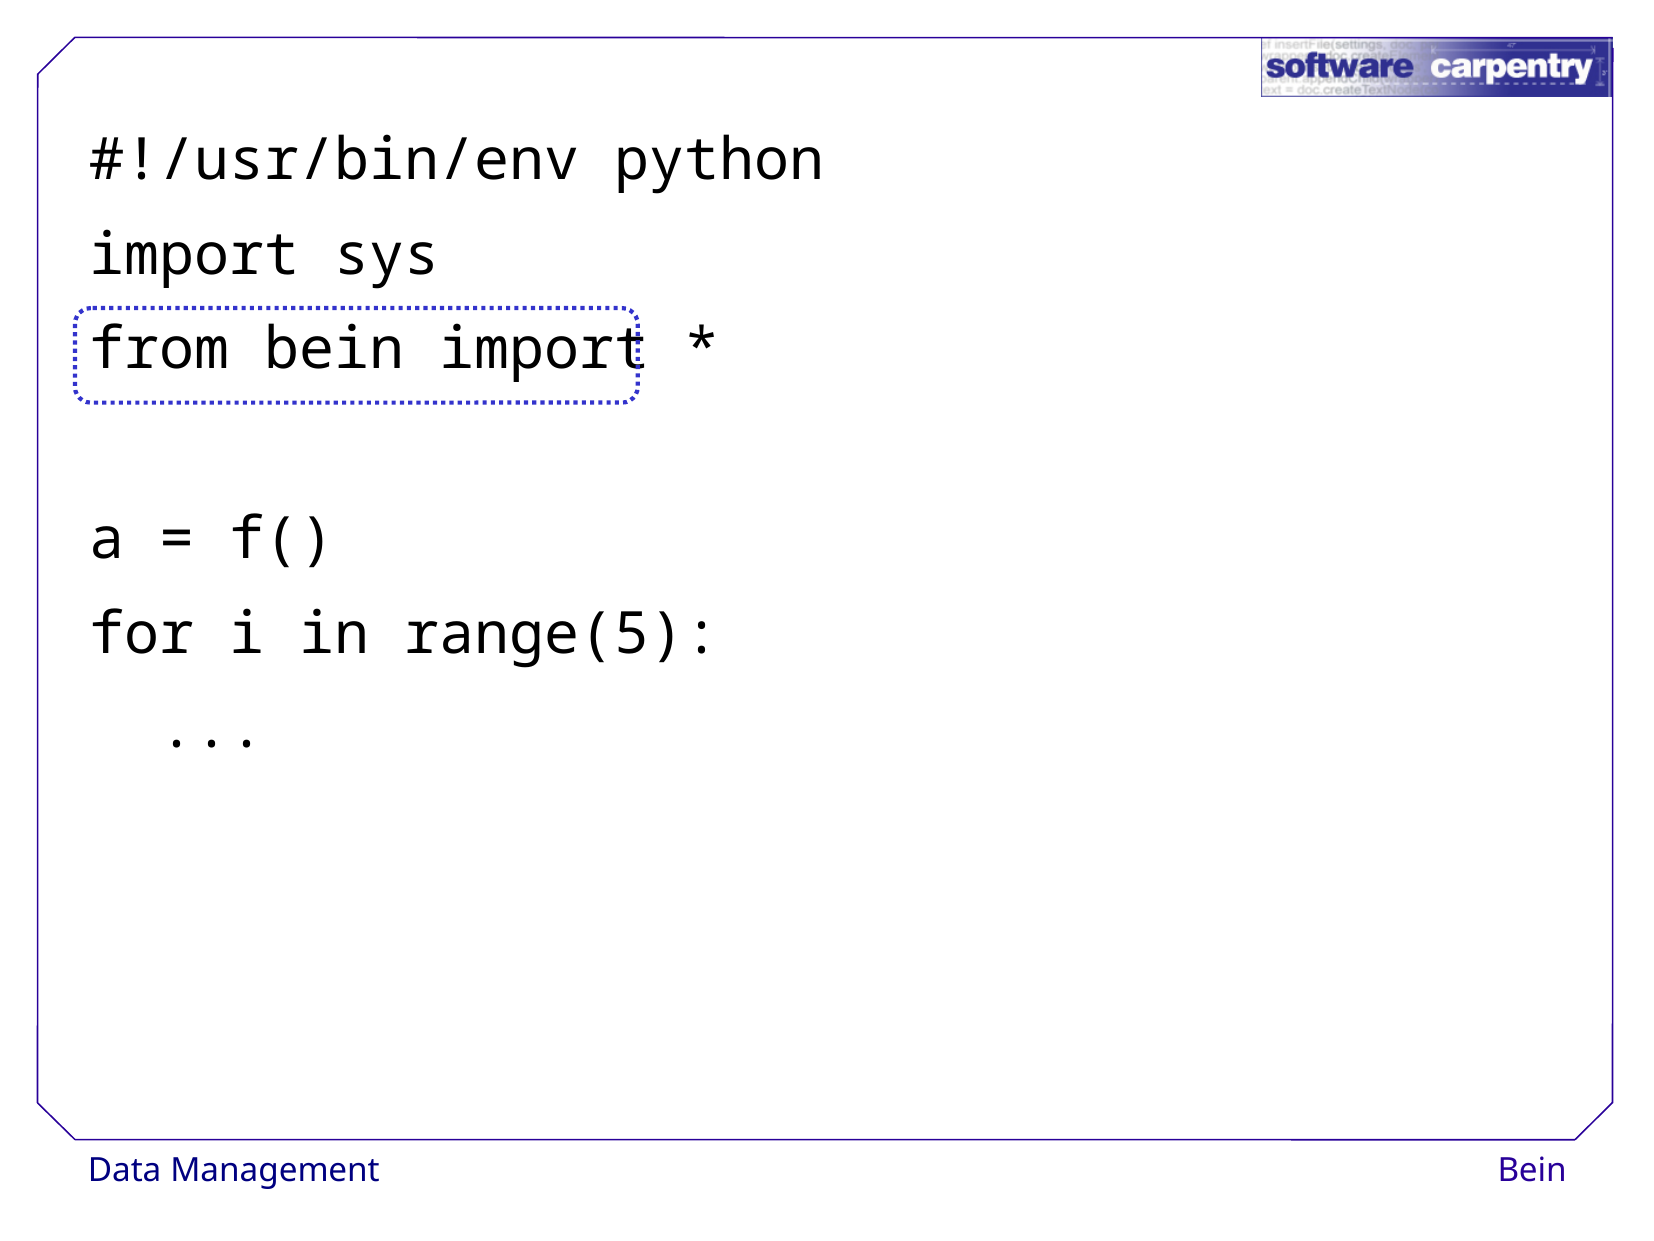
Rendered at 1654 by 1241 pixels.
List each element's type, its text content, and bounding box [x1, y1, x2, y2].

text_box #!/usr/bin/env python import sys from bein import * a = f() for i in range(5): ... [75, 119, 1555, 971]
picture [1261, 39, 1613, 97]
